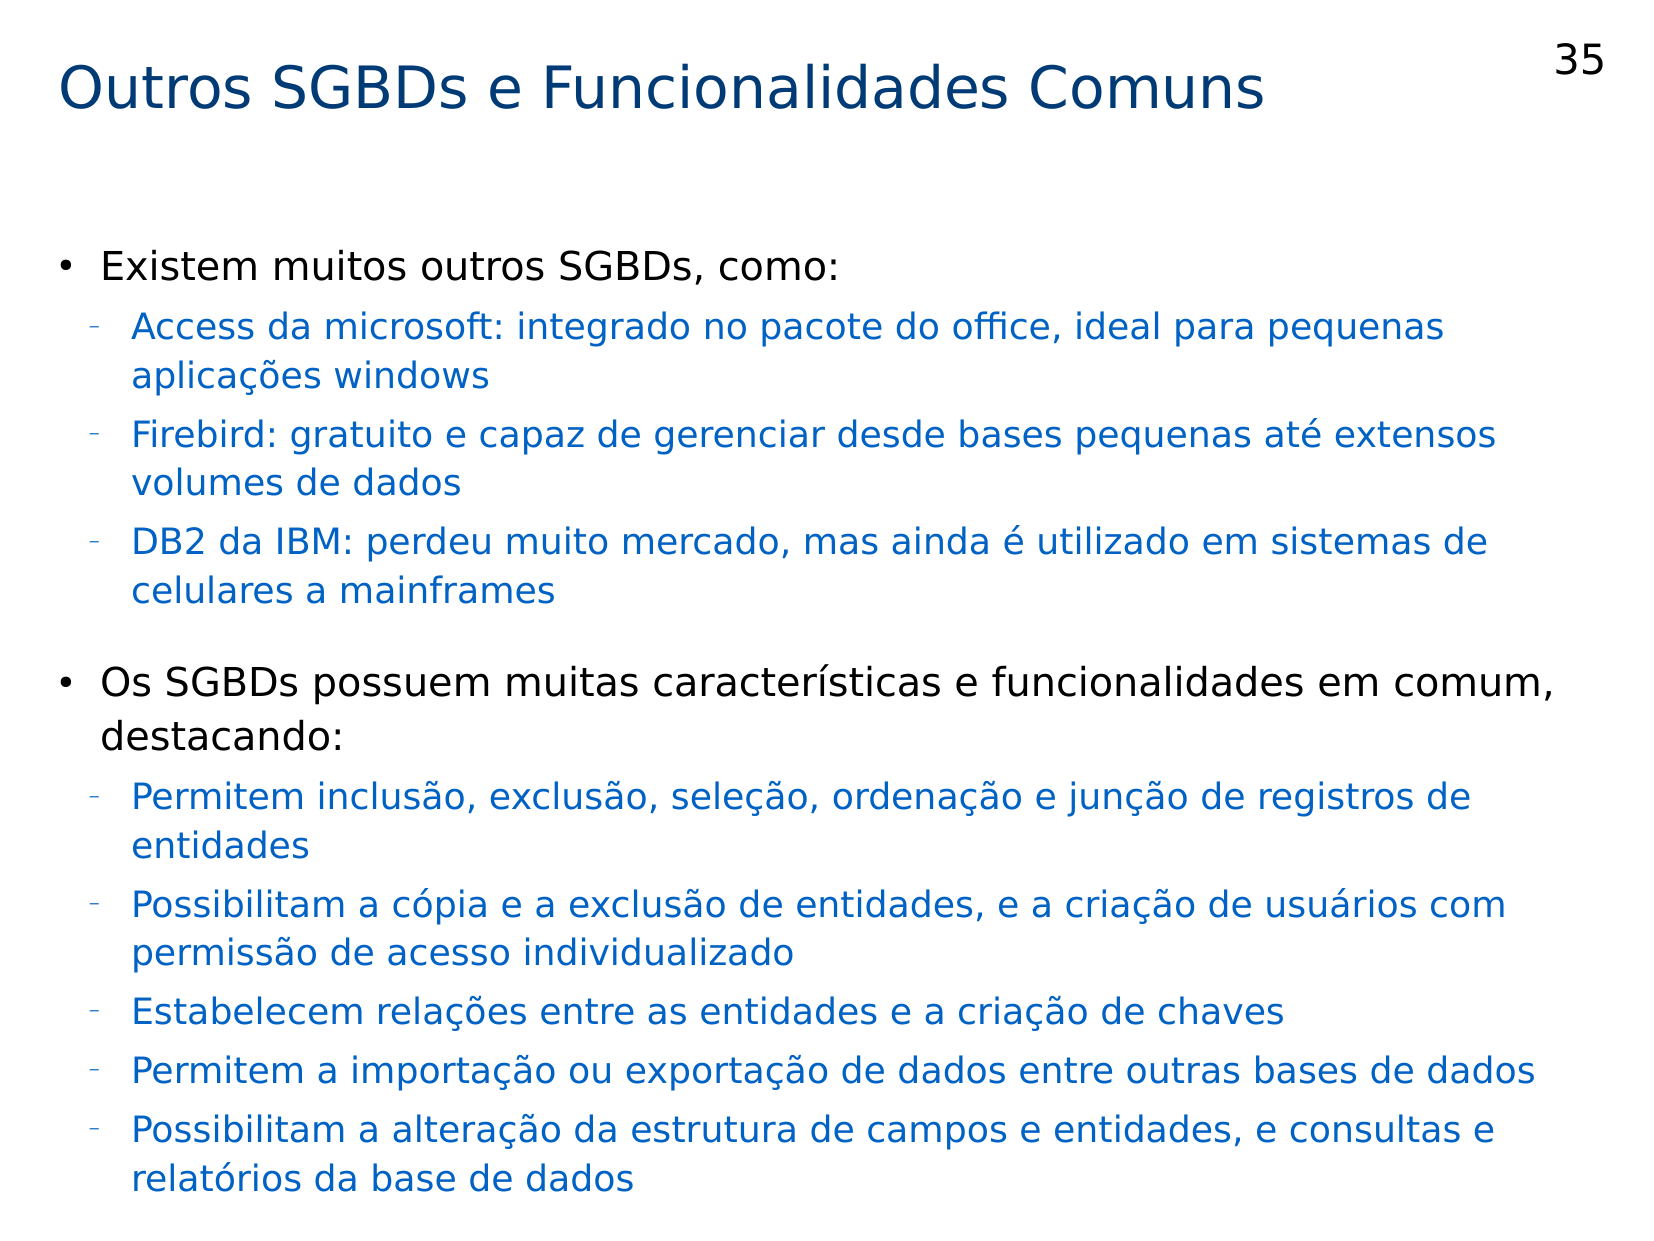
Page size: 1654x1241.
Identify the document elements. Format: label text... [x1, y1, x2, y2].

list Existem muitos outros SGBDs, como: Access da microsoft: integrado no pacote do office, ideal para pequenas aplicações windows Firebird: gratuito e capaz de gerenciar desde bases pequenas até extensos volumes de dados DB2 da IBM: perdeu muito mercado, mas ainda é utilizado em sistemas de celulares a mainframes Os SGBDs possuem muitas características e funcionalidades em comum, destacando: Permitem inclusão, exclusão, seleção, ordenação e junção de registros de entidades Possibilitam a cópia e a exclusão de entidades, e a criação de usuários com permissão de acesso individualizado Estabelecem relações entre as entidades e a criação de chaves Permitem a importação ou exportação de dados entre outras bases de dados Possibilitam a alteração da estrutura de campos e entidades, e consultas e relatórios da base de dados [59, 236, 1595, 1211]
title Outros SGBDs e Funcionalidades Comuns [59, 29, 1506, 148]
